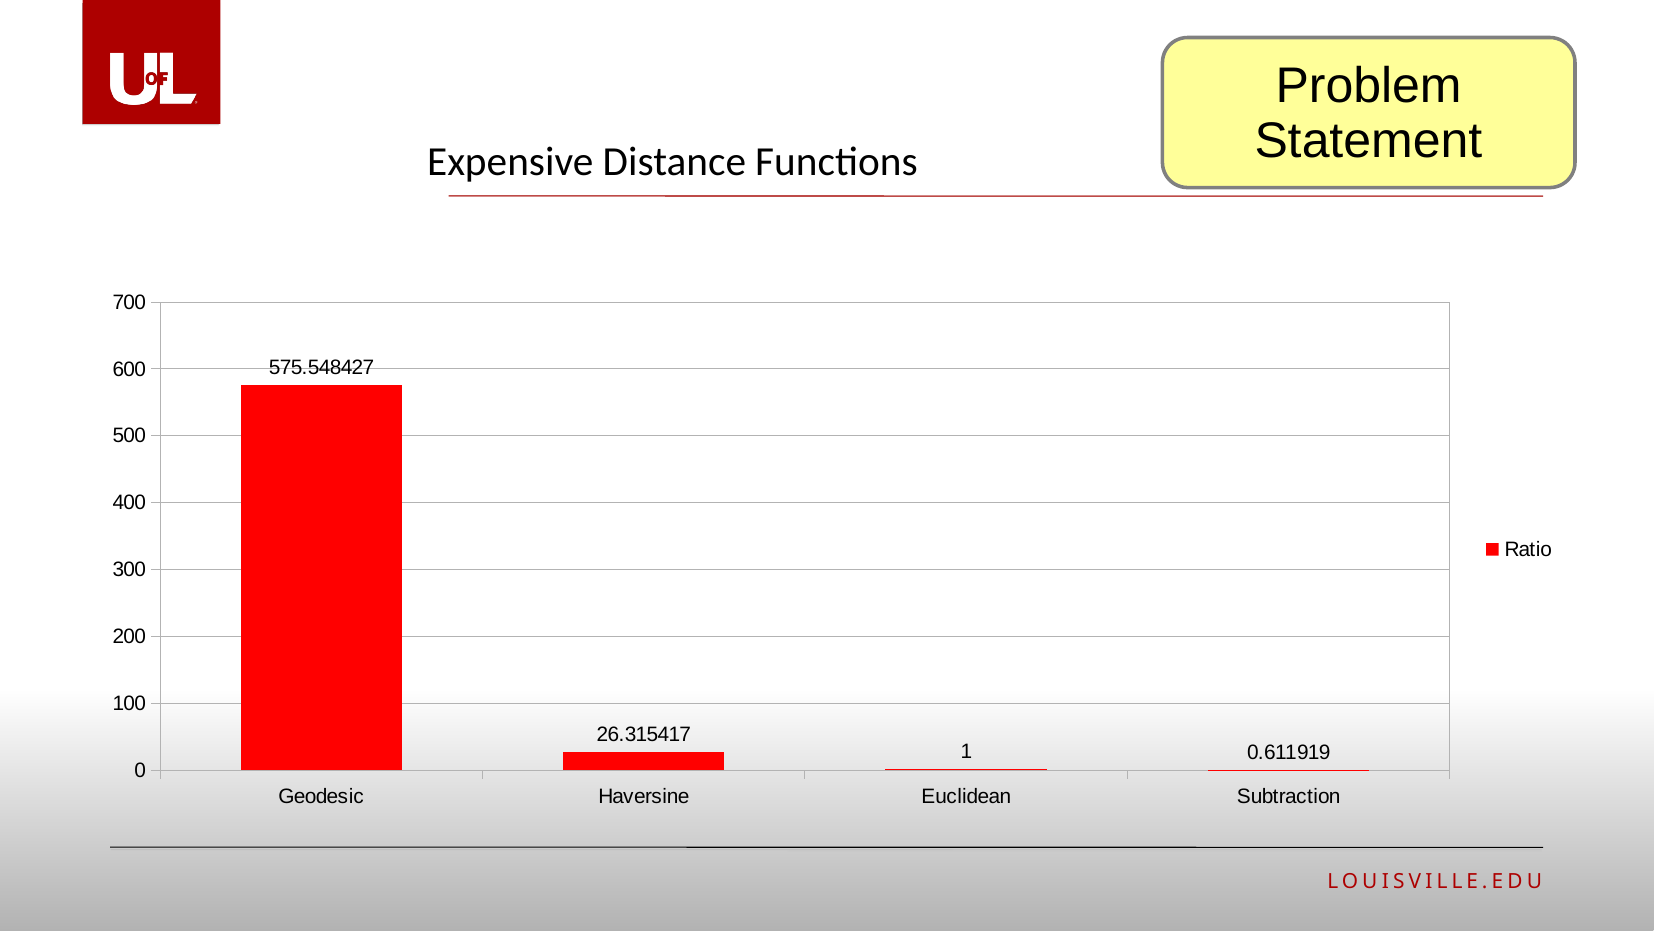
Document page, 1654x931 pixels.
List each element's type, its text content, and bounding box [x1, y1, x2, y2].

chart [82, 279, 1571, 820]
picture [110, 52, 198, 105]
title Expensive Distance Functions [427, 134, 1544, 197]
text_box Problem Statement [1162, 37, 1576, 188]
